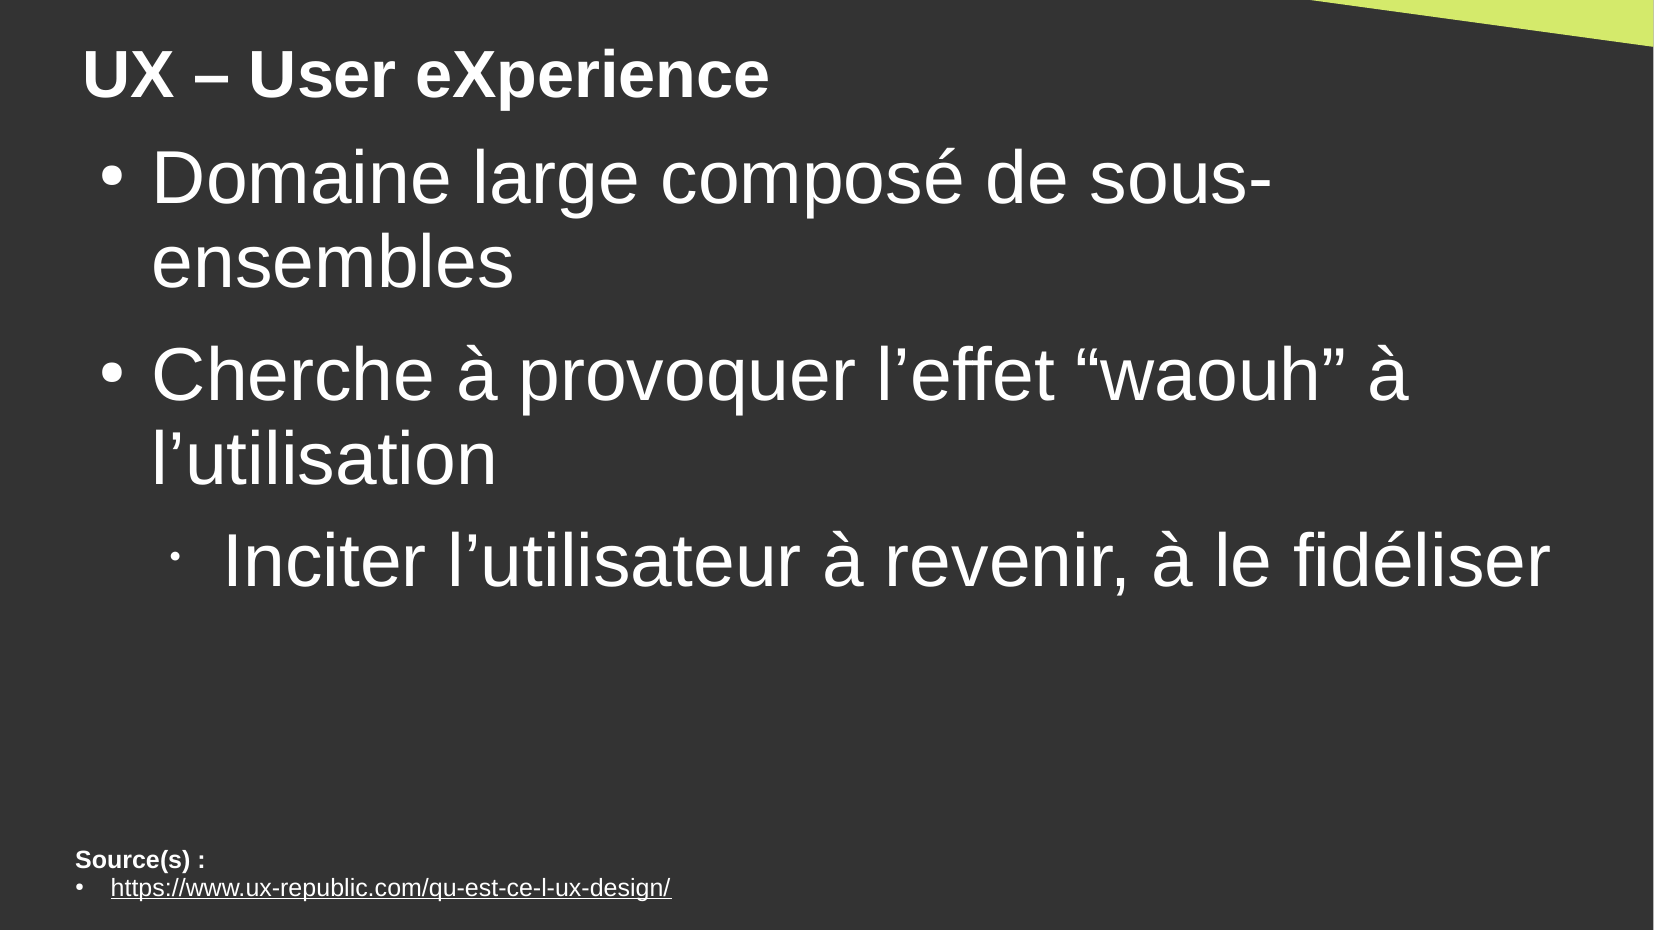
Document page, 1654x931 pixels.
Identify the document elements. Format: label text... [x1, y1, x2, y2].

text_box Source(s) : https://www.ux-republic.com/qu-est-ce-l-ux-design/ [60, 838, 1546, 931]
list Domaine large composé de sous-ensembles Cherche à provoquer l’effet “waouh” à l’utilisation Inciter l’utilisateur à revenir, à le fidéliser [80, 135, 1620, 827]
text_box [1310, 0, 1654, 47]
title UX – User eXperience [82, 37, 1571, 114]
